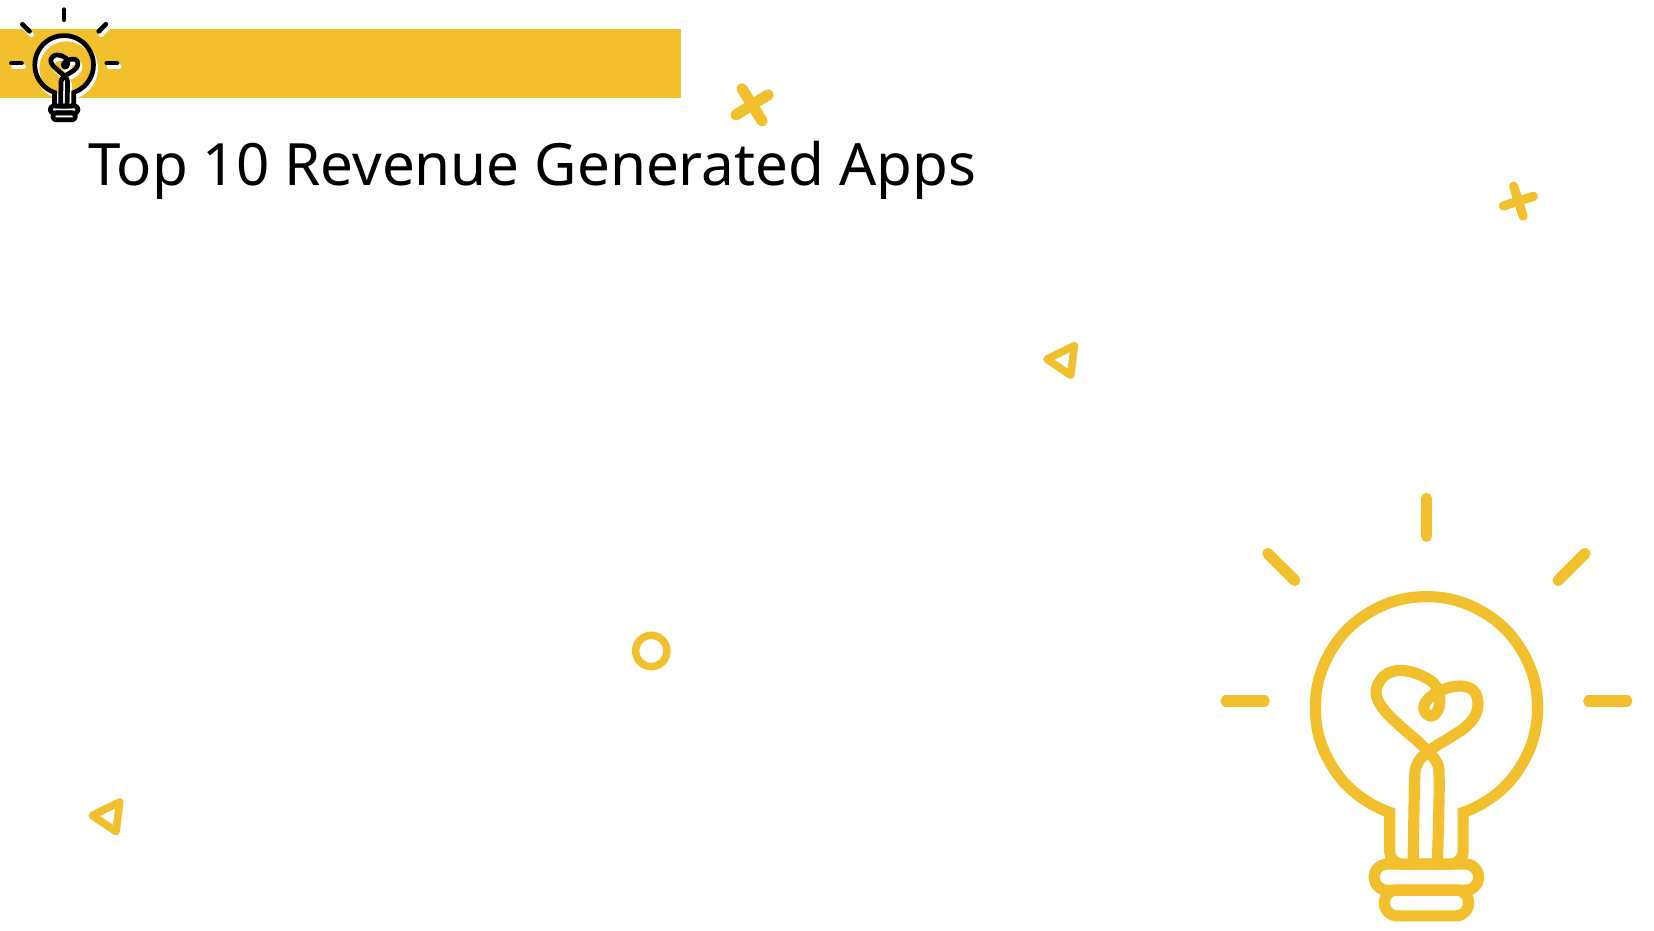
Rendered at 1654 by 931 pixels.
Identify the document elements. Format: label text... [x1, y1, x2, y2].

title Top 10 Revenue Generated Apps [88, 83, 1123, 242]
